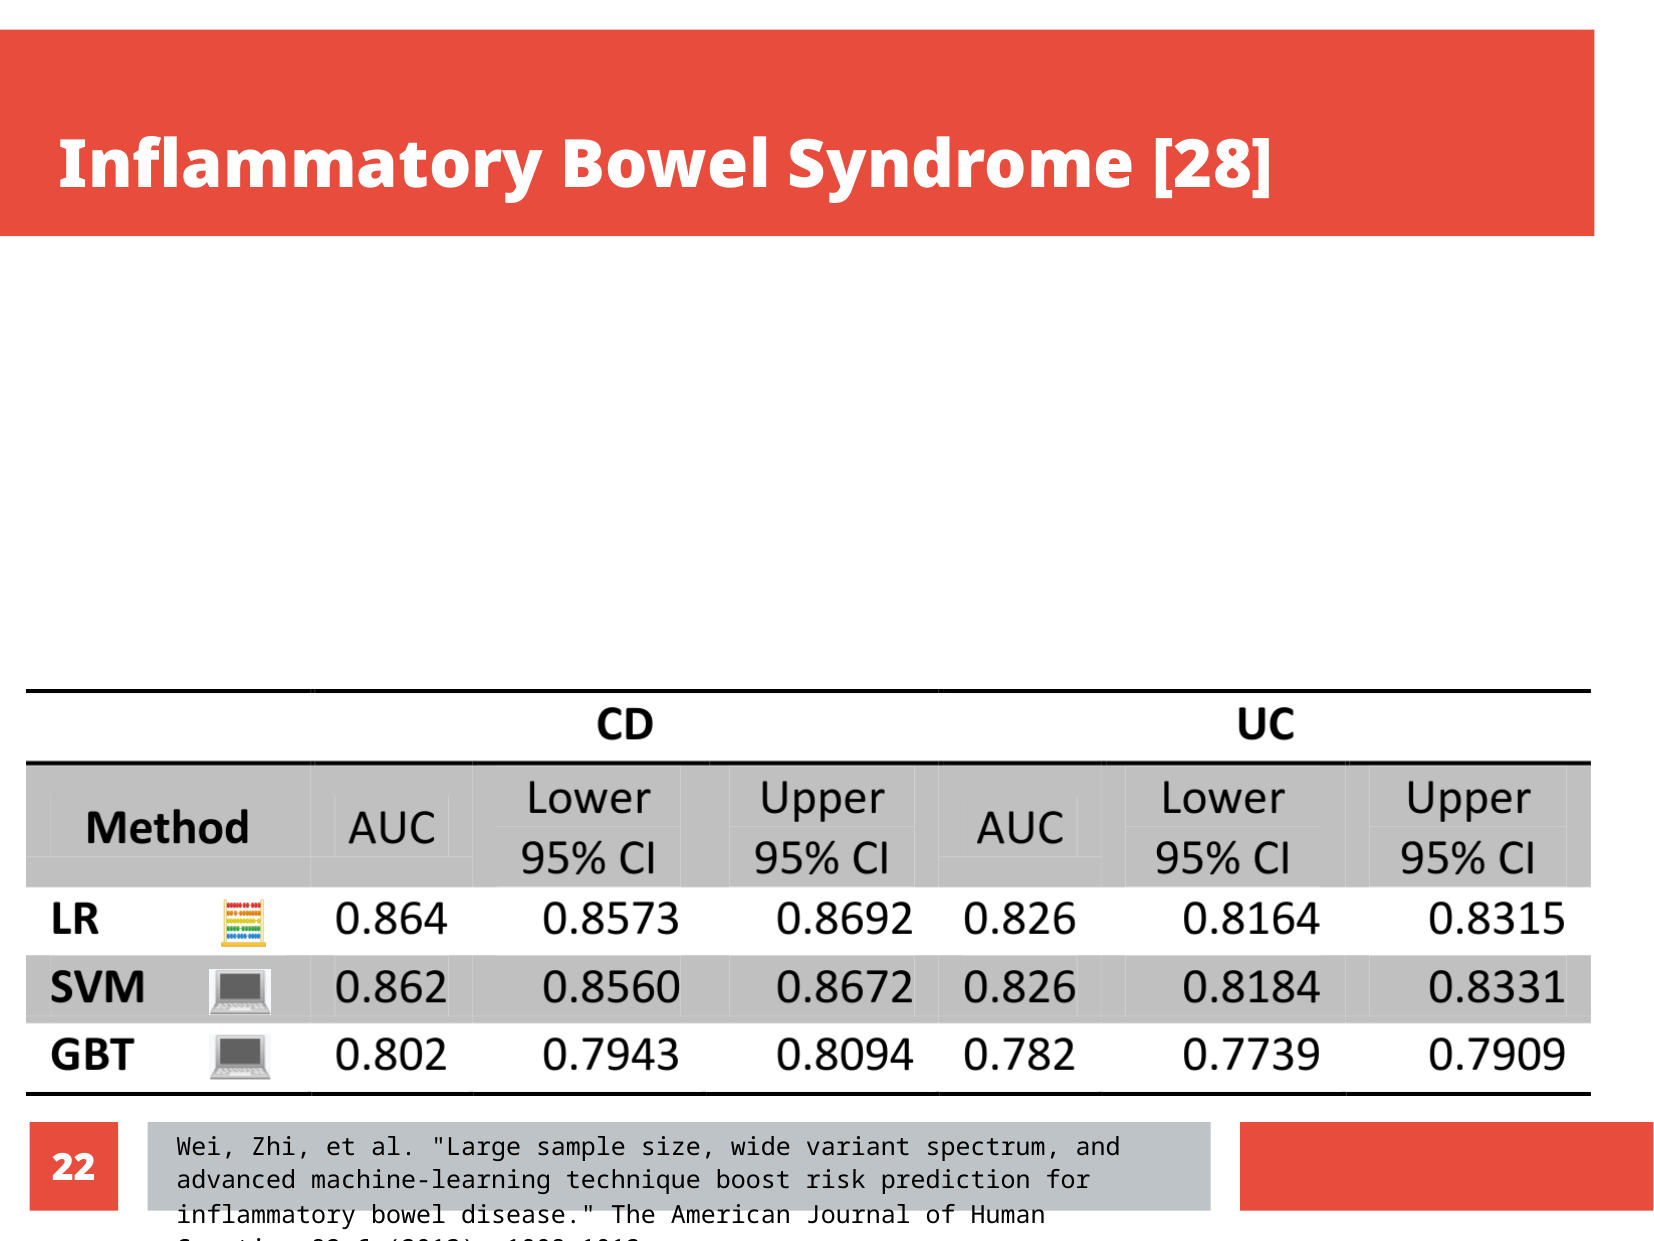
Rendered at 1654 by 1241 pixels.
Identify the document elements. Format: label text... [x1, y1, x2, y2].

title Inflammatory Bowel Syndrome [28] [59, 59, 1595, 207]
picture [26, 689, 1591, 1096]
text_box Wei, Zhi, et al. "Large sample size, wide variant spectrum, and advanced machine-learning technique boost risk prediction for inflammatory bowel disease." The American Journal of Human Genetics 92.6 (2013): 1008-1012. [161, 1120, 1186, 1211]
